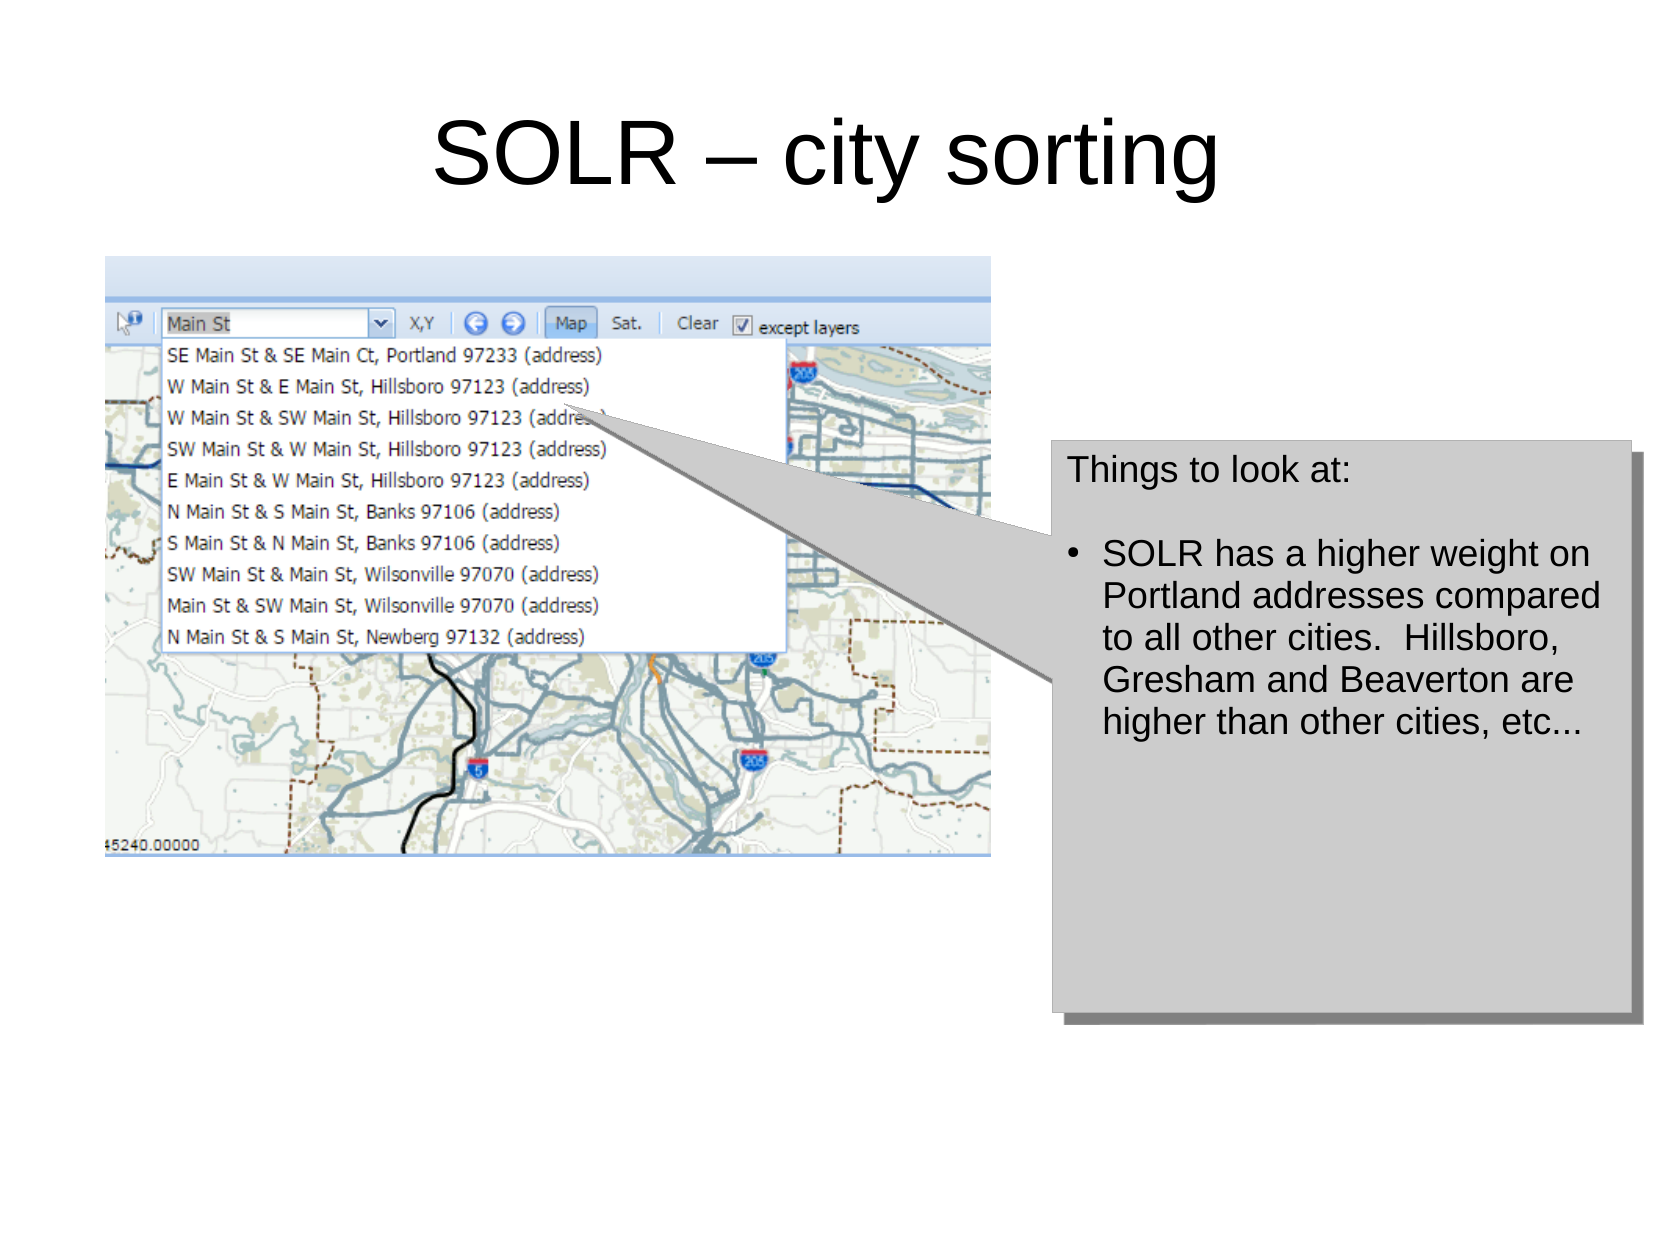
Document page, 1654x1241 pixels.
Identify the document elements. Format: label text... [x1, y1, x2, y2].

picture [105, 257, 991, 857]
title SOLR – city sorting [82, 49, 1571, 257]
text_box Things to look at: SOLR has a higher weight on Portland addresses compared to all other cities. Hillsboro, Gresham and Beaverton are higher than other cities, etc... [564, 403, 1632, 1013]
